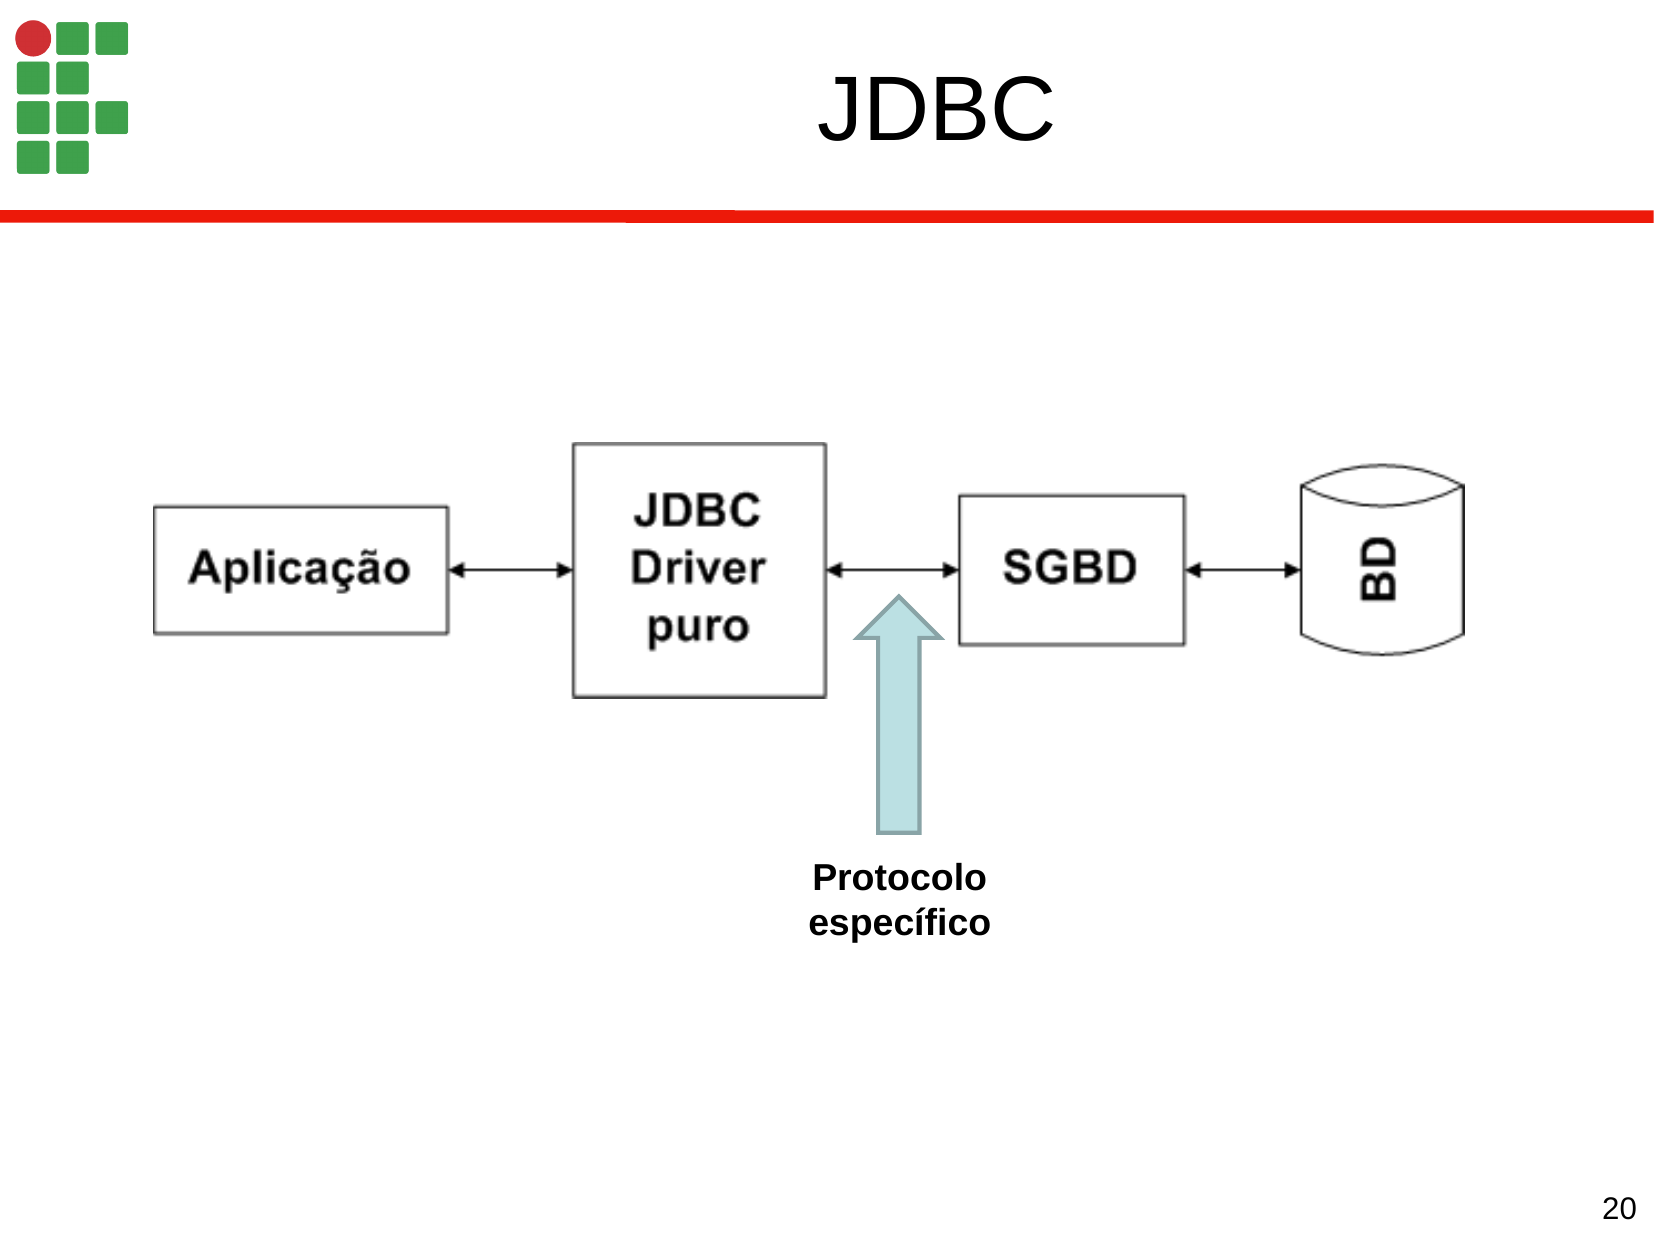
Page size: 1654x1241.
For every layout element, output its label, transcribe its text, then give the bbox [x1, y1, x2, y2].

text_box JDBC [253, 0, 1622, 207]
text_box Protocolo específico [734, 844, 1066, 951]
text_box [857, 596, 941, 833]
text_box <number> [1185, 1179, 1654, 1220]
picture [14, 16, 130, 178]
picture [153, 442, 1465, 699]
